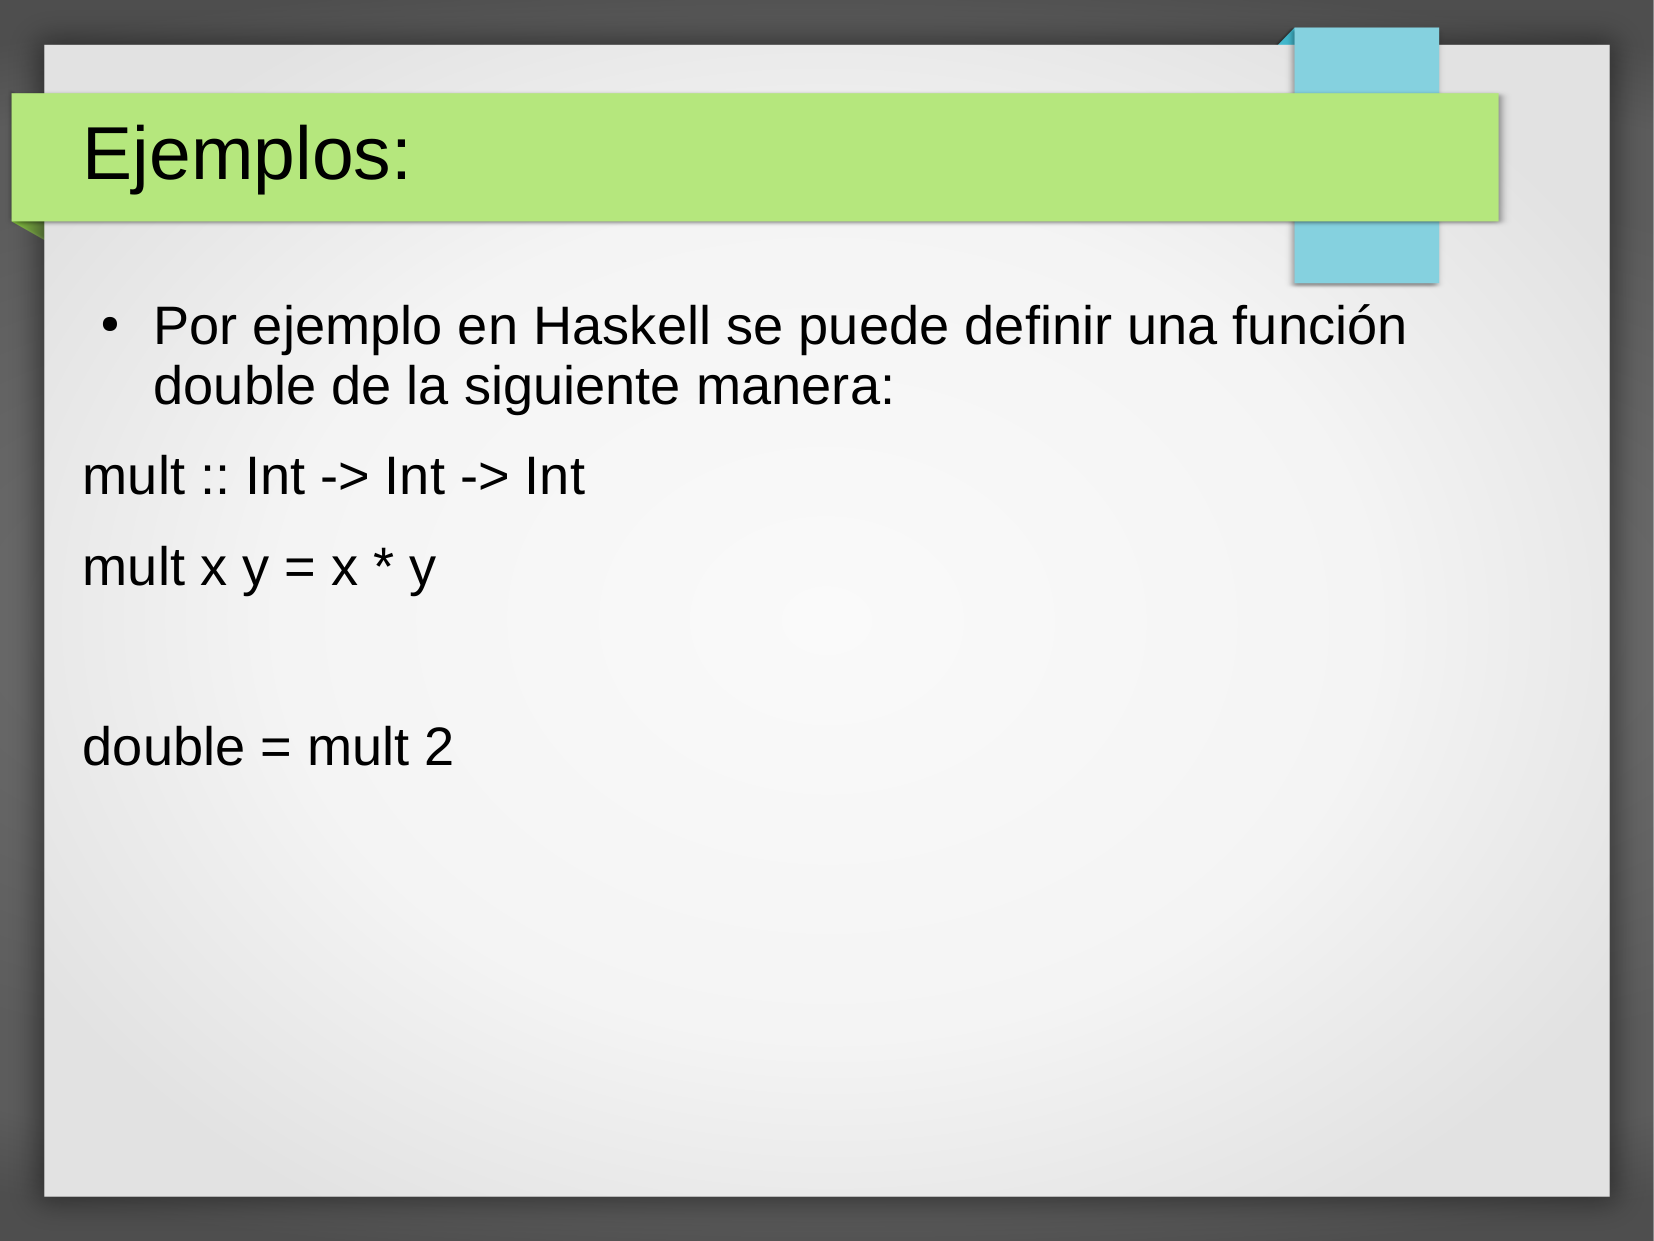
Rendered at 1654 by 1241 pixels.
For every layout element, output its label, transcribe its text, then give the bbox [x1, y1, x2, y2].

picture [0, 0, 1654, 1241]
title Ejemplos: [82, 94, 1264, 213]
list Por ejemplo en Haskell se puede definir una función double de la siguiente manera: mult :: Int -> Int -> Int mult x y = x * y double = mult 2 [82, 295, 1571, 1015]
